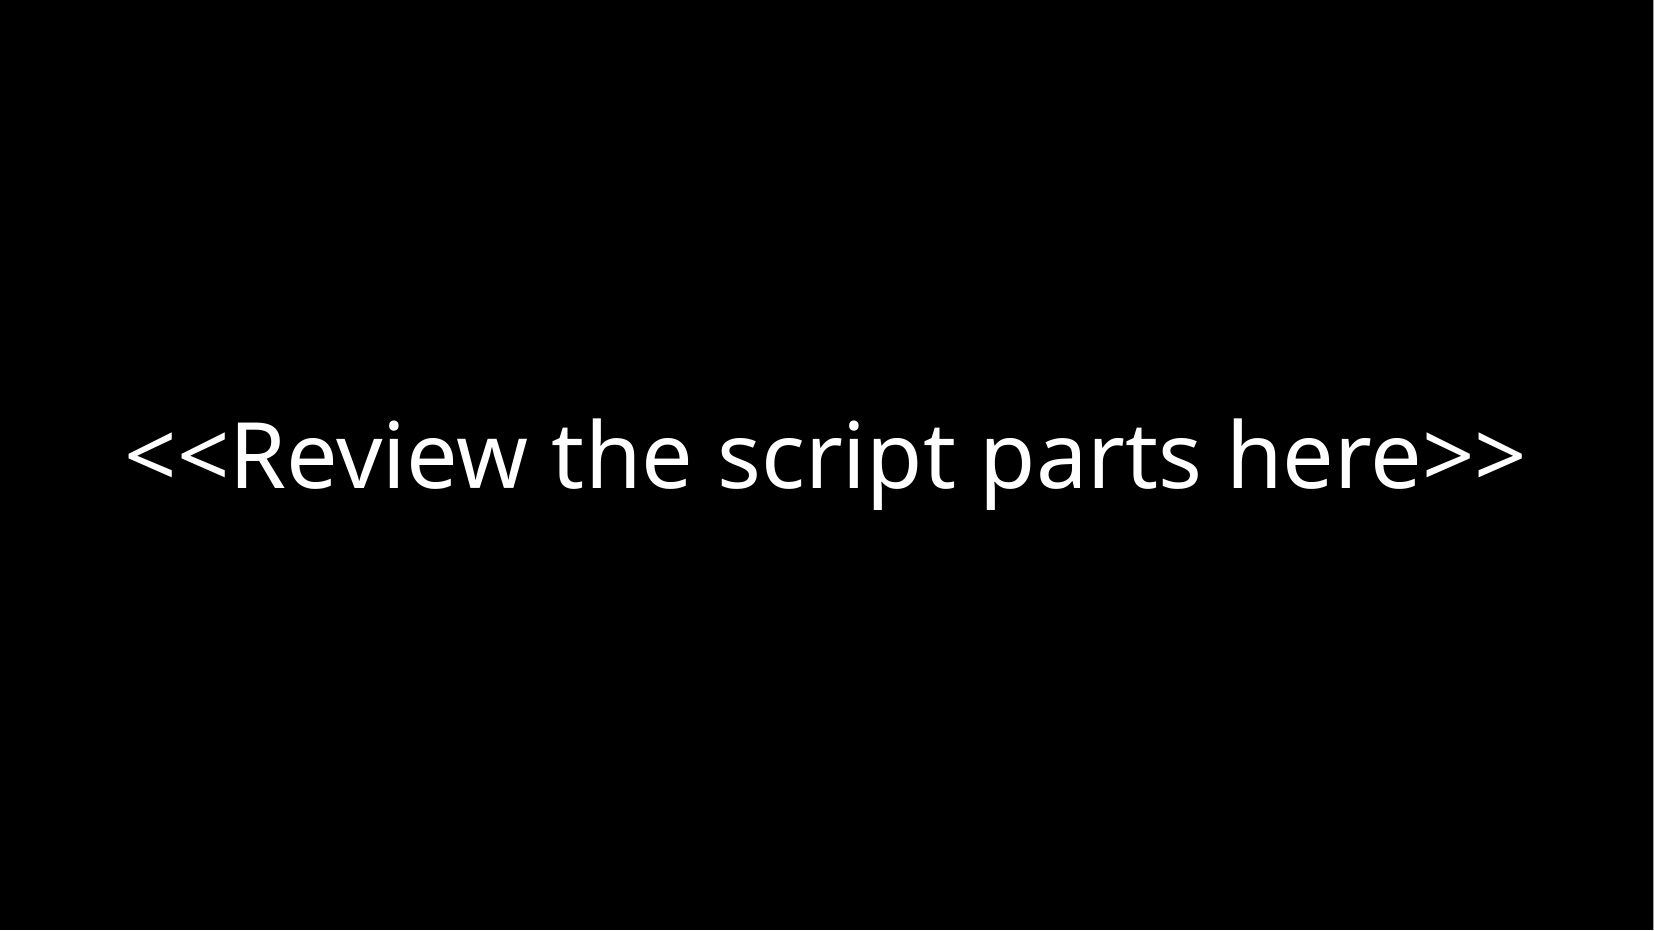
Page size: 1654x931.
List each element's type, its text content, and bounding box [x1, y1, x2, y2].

title <<Review the script parts here>> [82, 375, 1571, 531]
